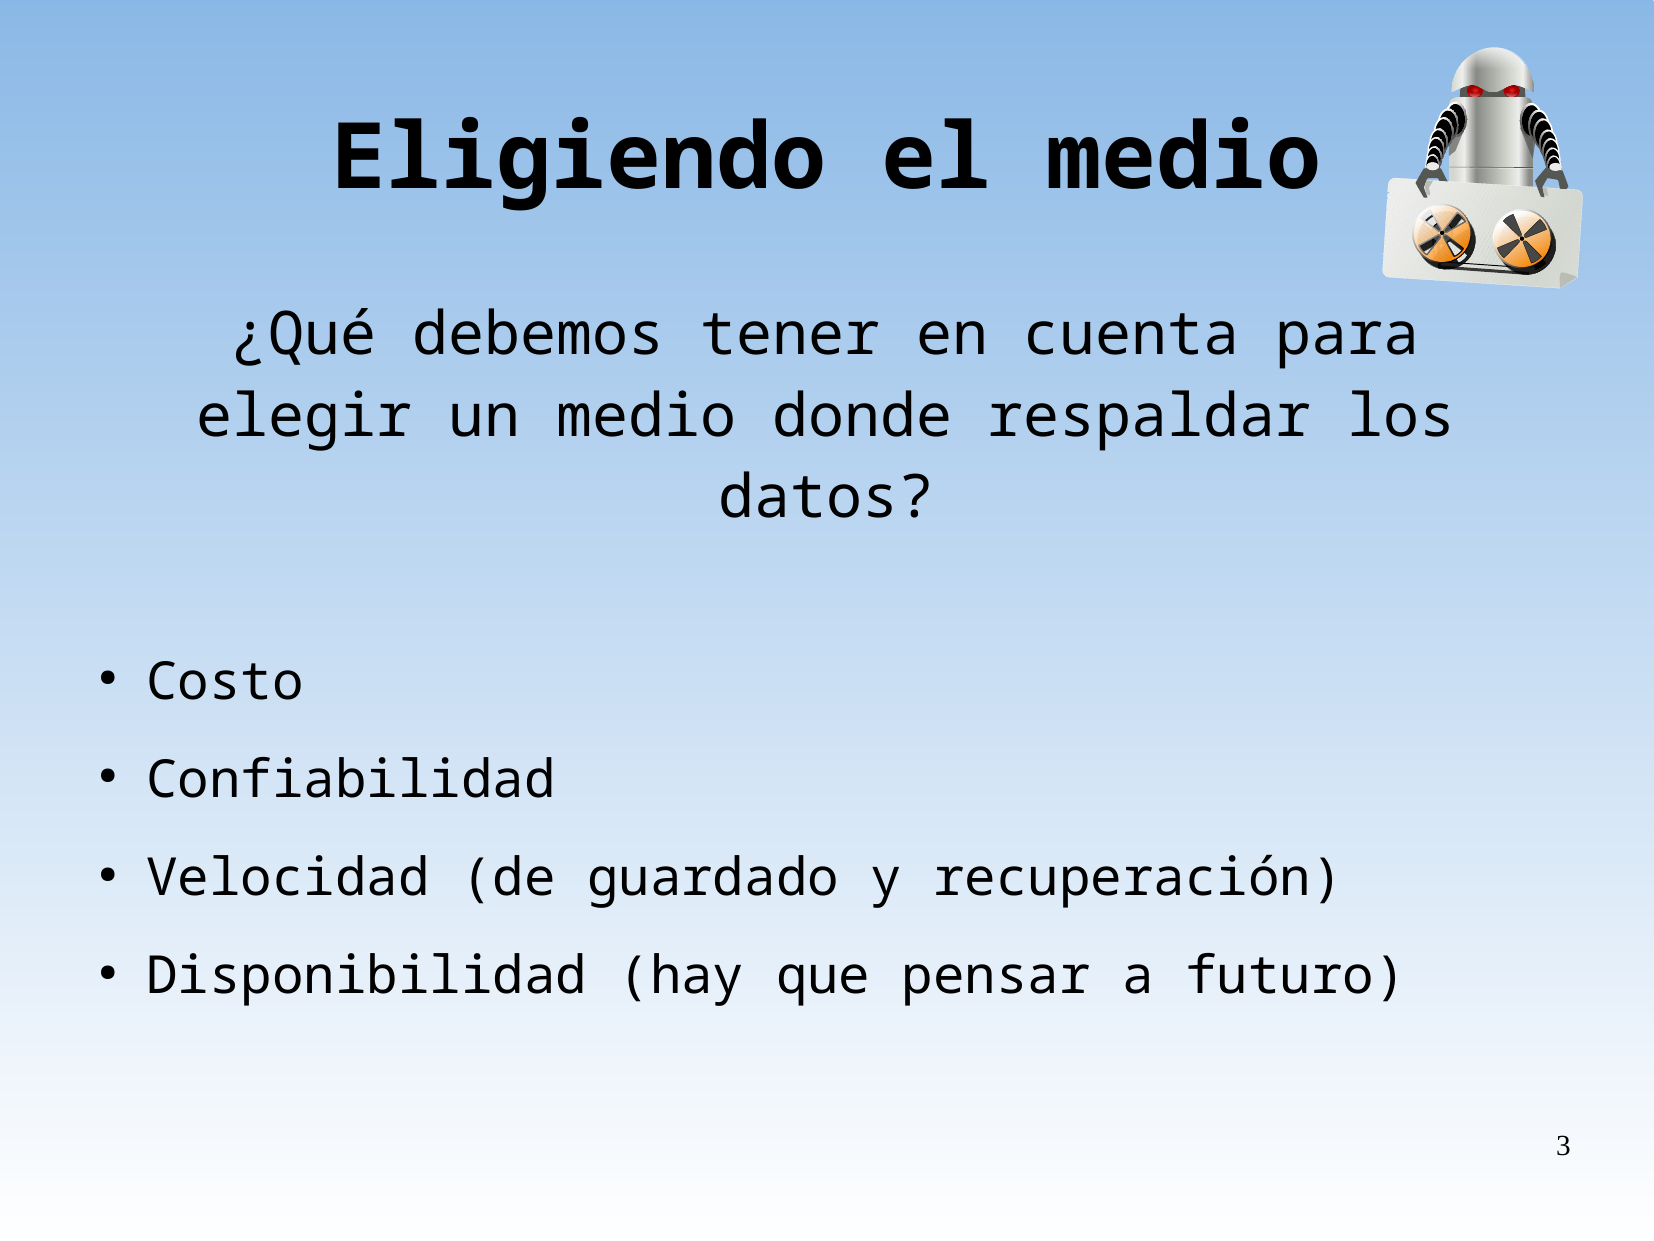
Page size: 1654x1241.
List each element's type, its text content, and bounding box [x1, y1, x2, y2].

picture [1382, 47, 1583, 289]
title Eligiendo el medio [82, 49, 1382, 257]
list ¿Qué debemos tener en cuenta para elegir un medio donde respaldar los datos? Costo Confiabilidad Velocidad (de guardado y recuperación) Disponibilidad (hay que pensar a futuro) [82, 290, 1571, 1010]
